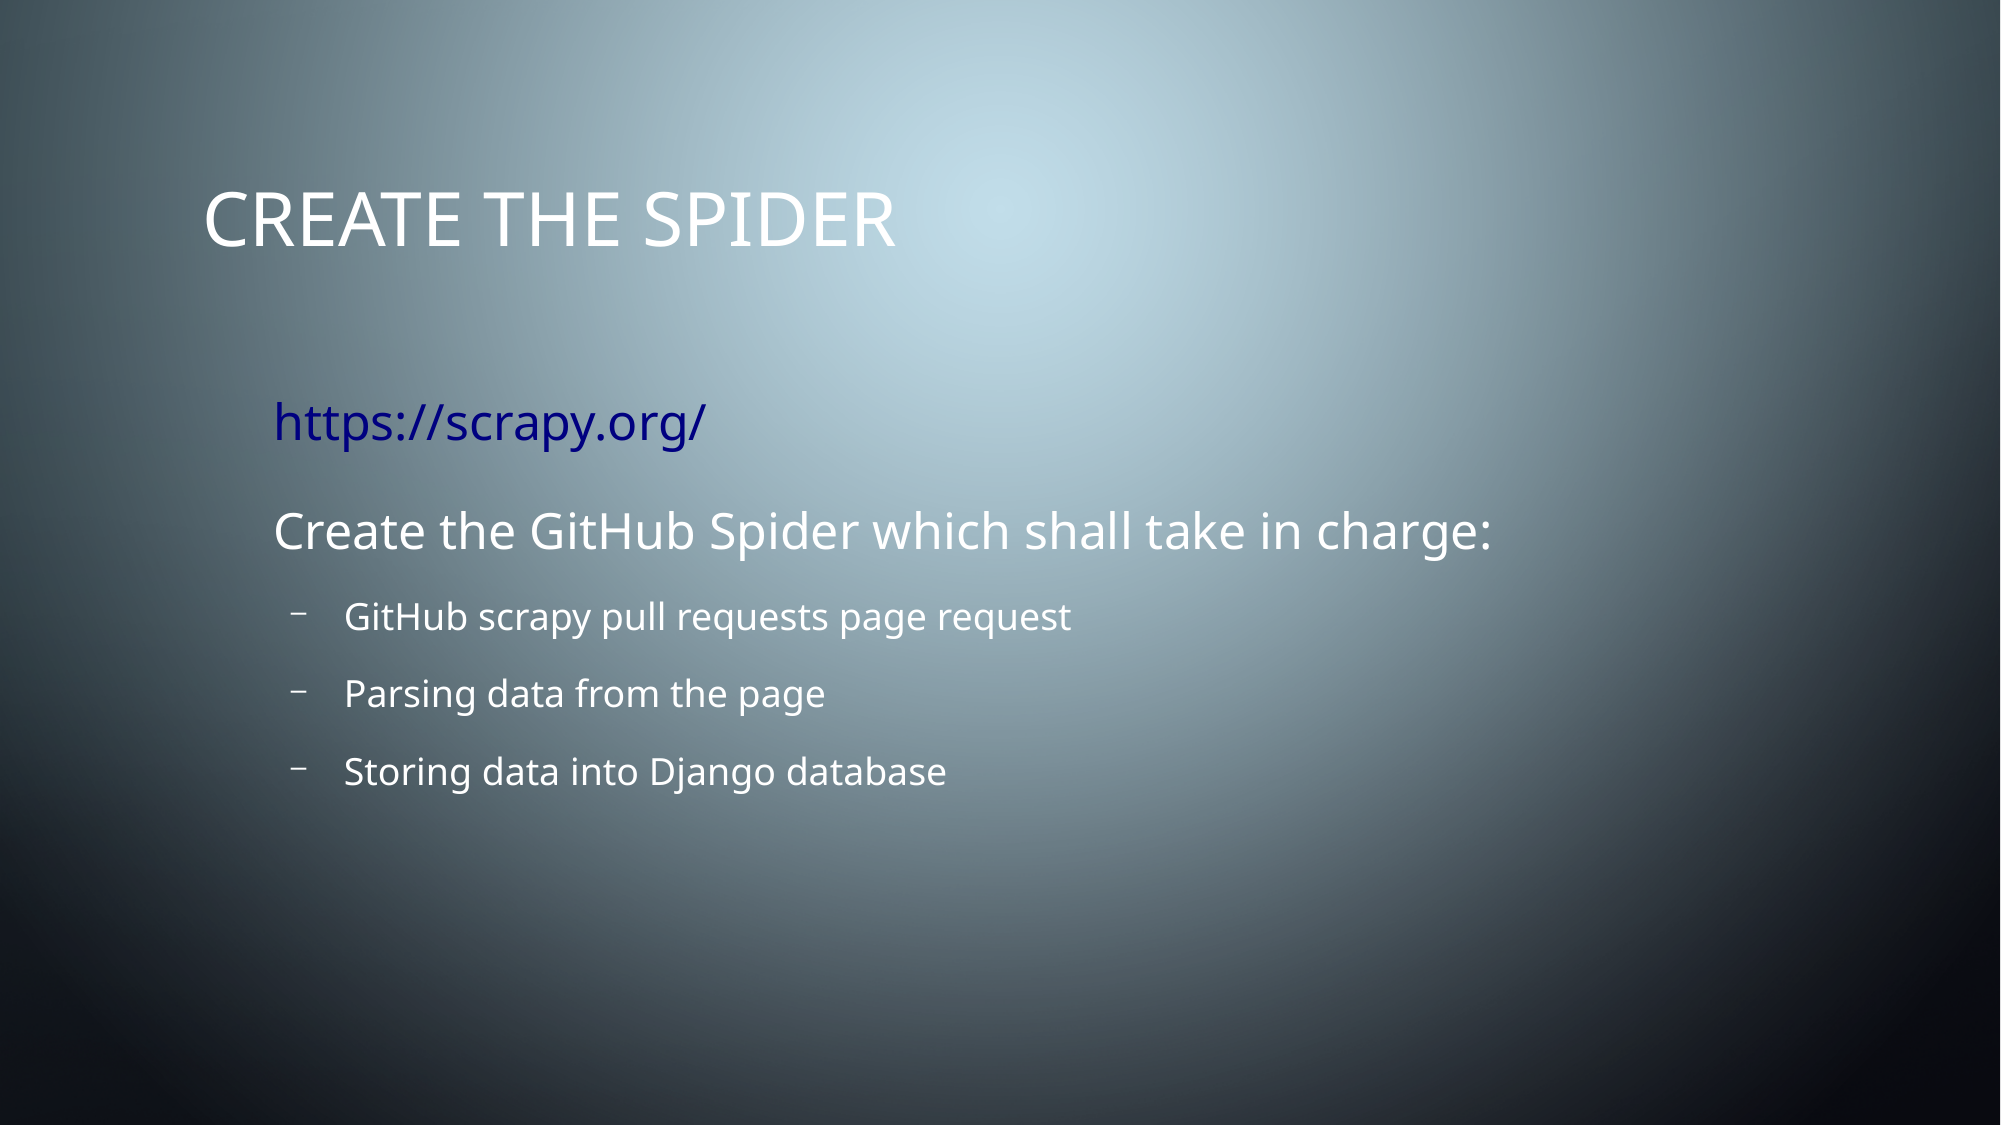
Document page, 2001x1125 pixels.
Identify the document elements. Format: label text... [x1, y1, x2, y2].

list https://scrapy.org/ Create the GitHub Spider which shall take in charge: GitHub scrapy pull requests page request Parsing data from the page Storing data into Django database [187, 369, 1813, 950]
title CREATE THE SPIDER [187, 101, 1813, 344]
picture [0, 0, 2001, 1125]
